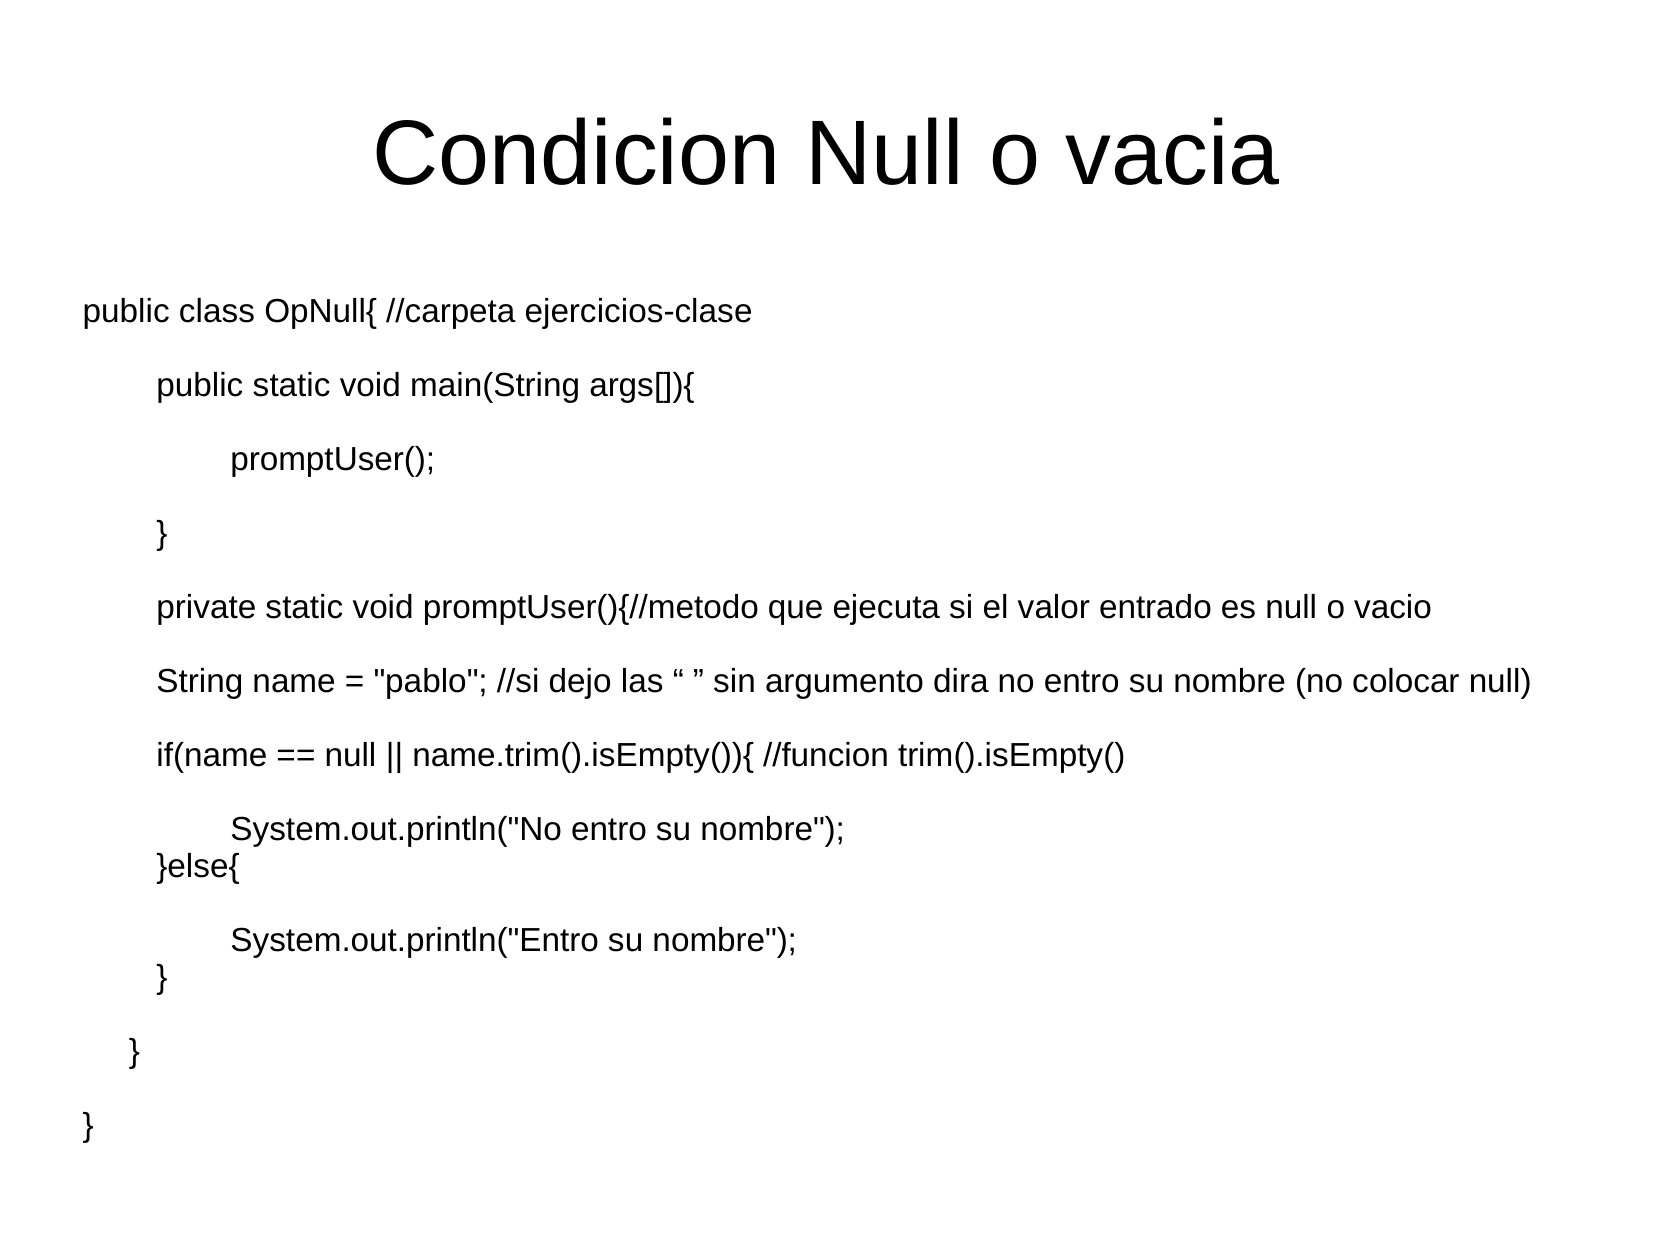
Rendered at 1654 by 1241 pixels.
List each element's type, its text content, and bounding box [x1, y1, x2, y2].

subtitle public class OpNull{ //carpeta ejercicios-clase public static void main(String args[]){ promptUser(); } private static void promptUser(){//metodo que ejecuta si el valor entrado es null o vacio String name = "pablo"; //si dejo las “ ” sin argumento dira no entro su nombre (no colocar null) if(name == null || name.trim().isEmpty()){ //funcion trim().isEmpty() System.out.println("No entro su nombre"); }else{ System.out.println("Entro su nombre"); } } } [82, 252, 1571, 1147]
title Condicion Null o vacia [82, 49, 1571, 252]
